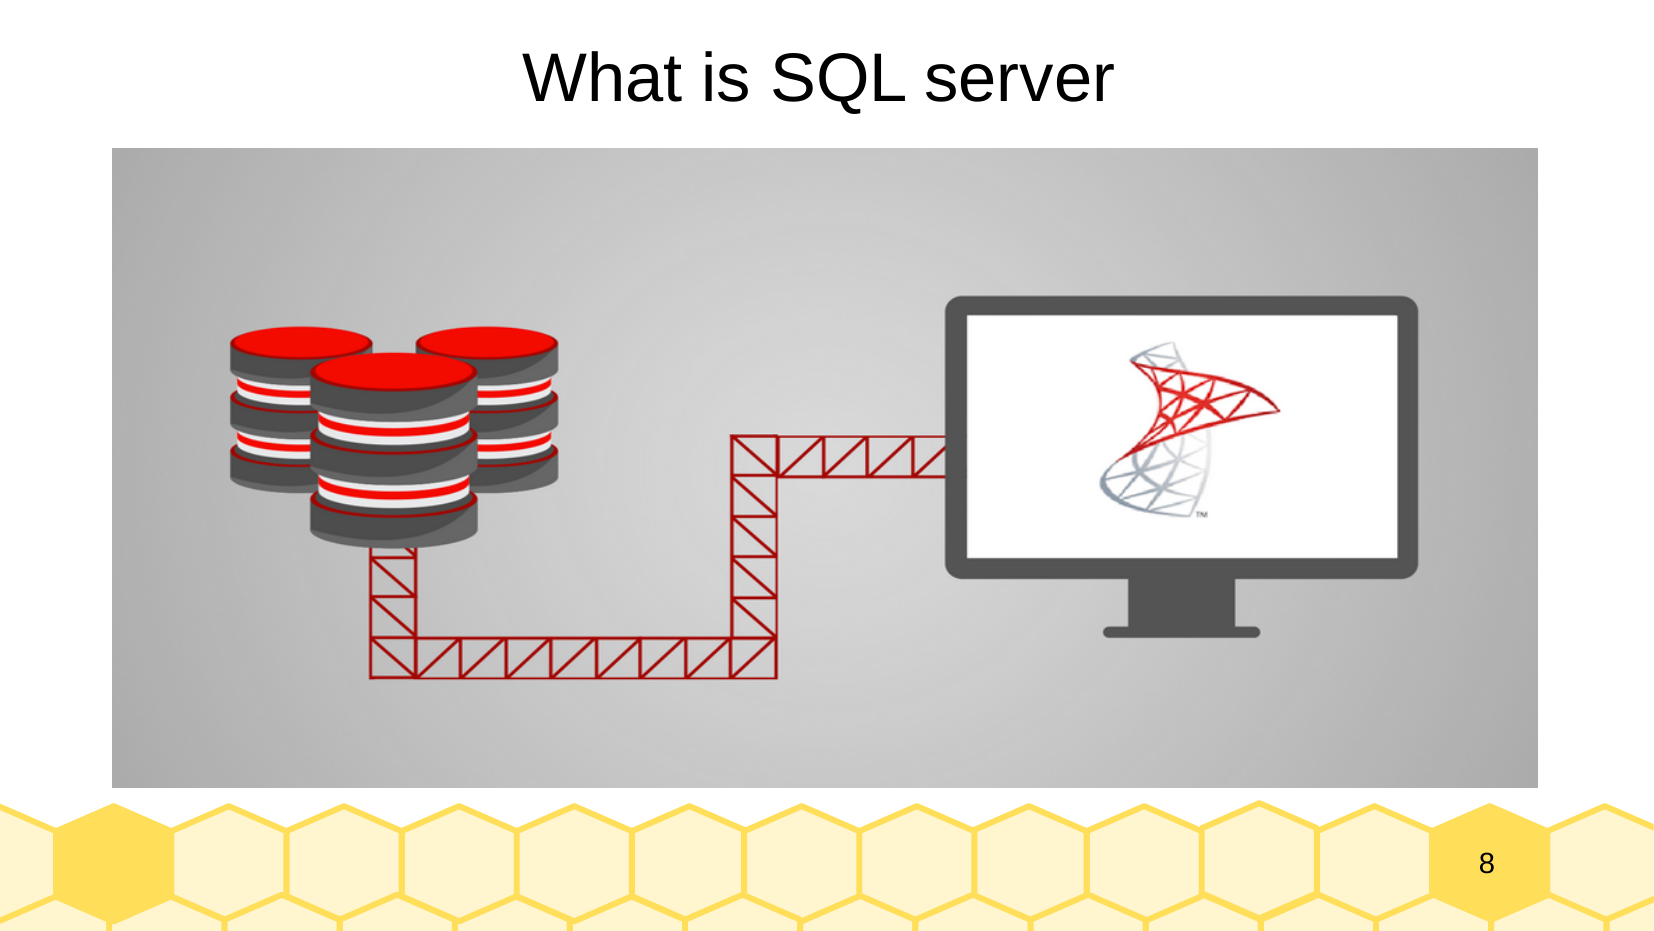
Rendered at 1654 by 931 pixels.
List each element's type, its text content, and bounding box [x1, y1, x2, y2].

picture [112, 148, 1538, 788]
title What is SQL server [75, 0, 1564, 156]
